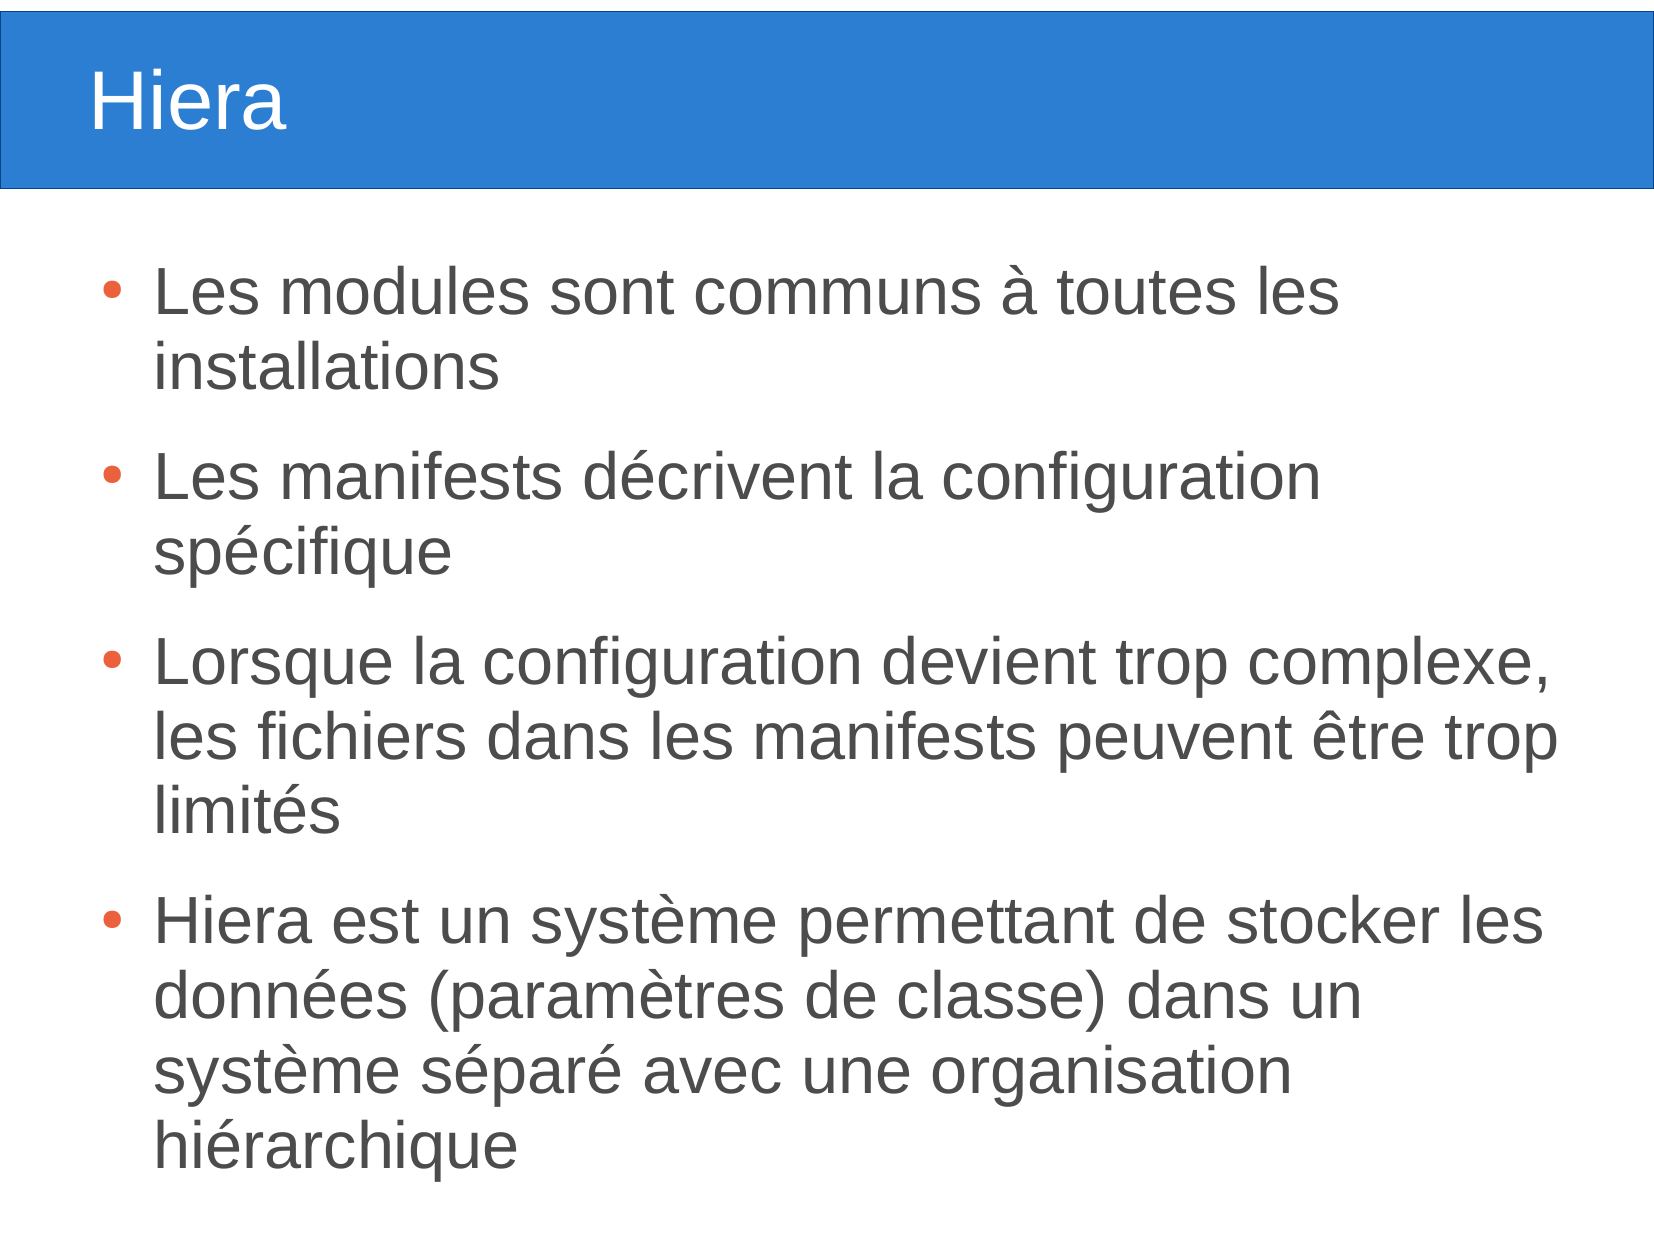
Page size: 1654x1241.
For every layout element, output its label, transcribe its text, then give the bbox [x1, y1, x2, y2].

title Hiera [0, 11, 1654, 189]
list Les modules sont communs à toutes les installations Les manifests décrivent la configuration spécifique Lorsque la configuration devient trop complexe, les fichiers dans les manifests peuvent être trop limités Hiera est un système permettant de stocker les données (paramètres de classe) dans un système séparé avec une organisation hiérarchique [82, 253, 1583, 1193]
